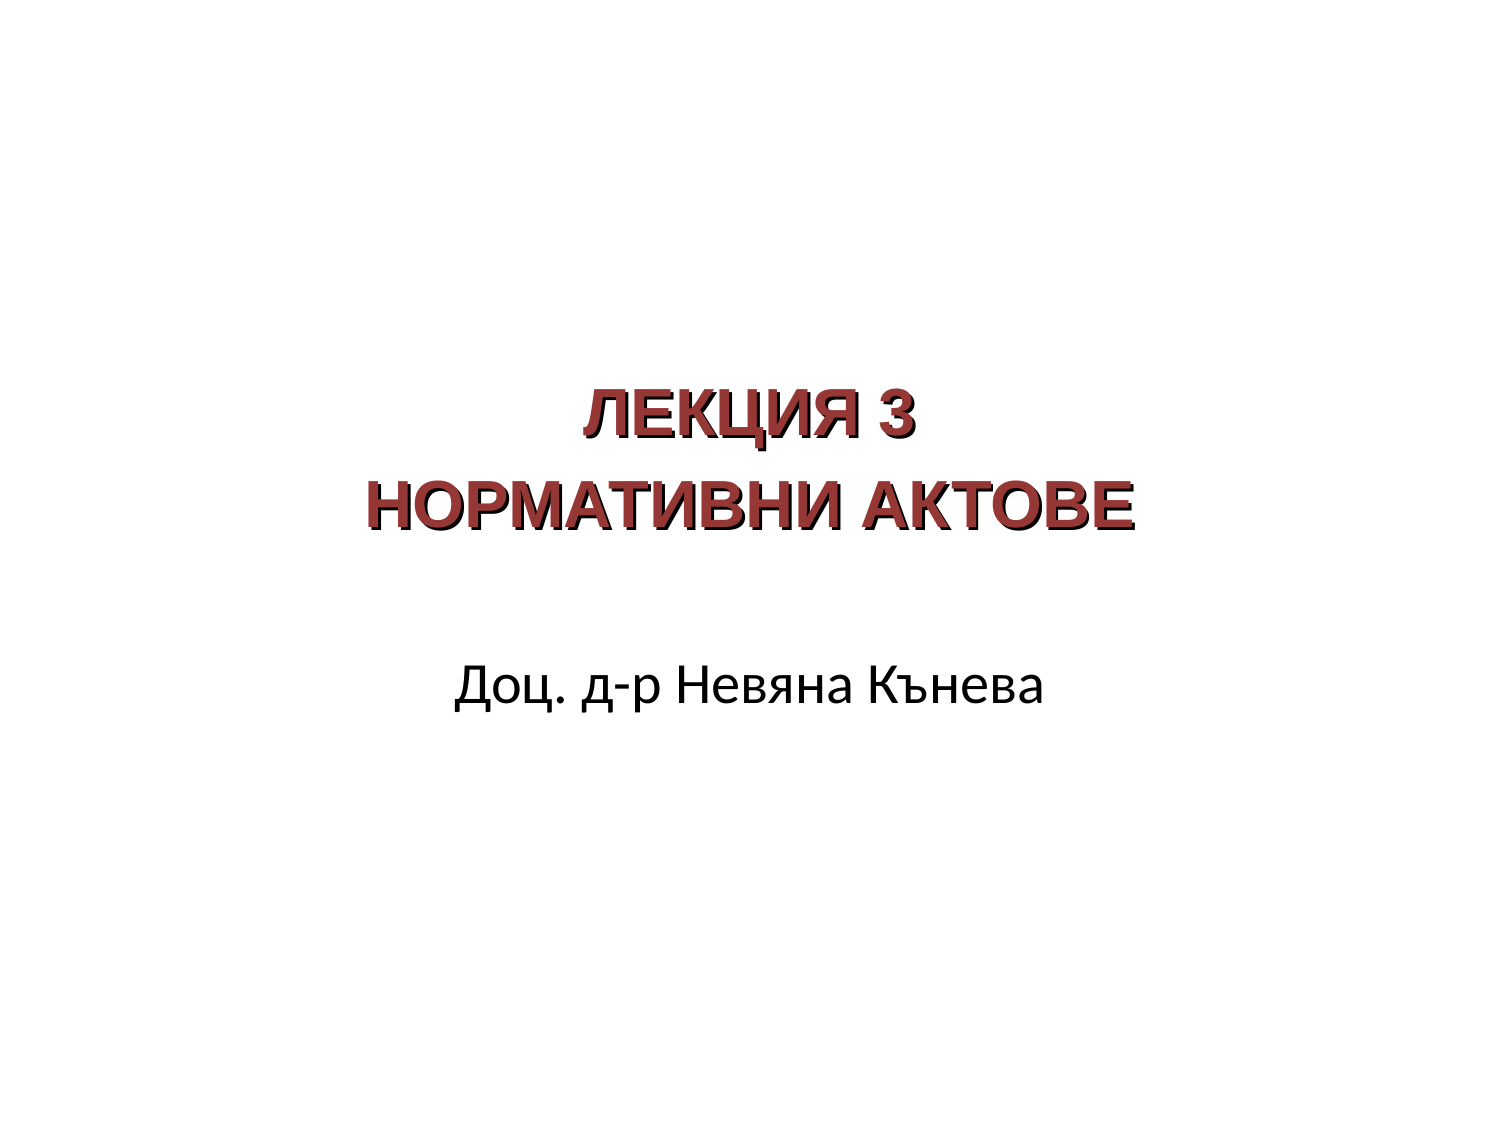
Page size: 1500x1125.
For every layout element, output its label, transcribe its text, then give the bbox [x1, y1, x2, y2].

subtitle Доц. д-р Невяна Кънева [225, 637, 1276, 925]
title ЛЕКЦИЯ 3 НОРМАТИВНИ АКТОВЕ [112, 349, 1388, 591]
